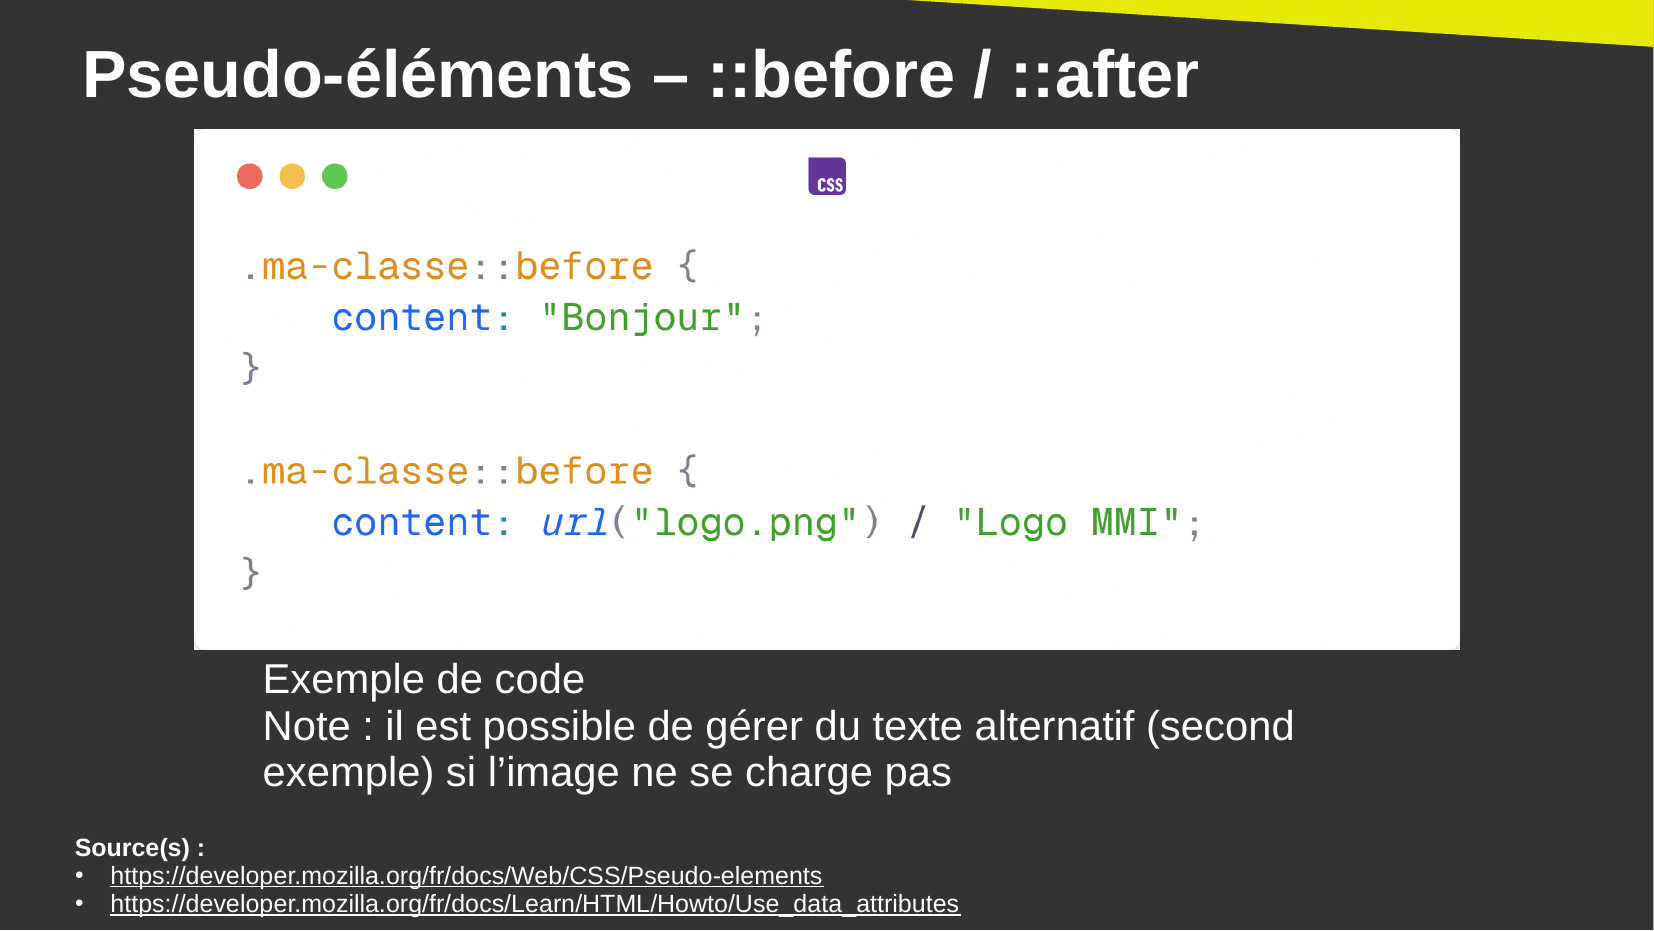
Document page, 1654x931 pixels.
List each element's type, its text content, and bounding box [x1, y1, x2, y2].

text_box Exemple de code Note : il est possible de gérer du texte alternatif (second exemple) si l’image ne se charge pas [248, 648, 1406, 804]
text_box [907, 0, 1654, 47]
title Pseudo-éléments – ::before / ::after [82, 37, 1571, 114]
picture [194, 129, 1460, 650]
text_box Source(s) : https://developer.mozilla.org/fr/docs/Web/CSS/Pseudo-elements https://developer.mozilla.org/fr/docs/Learn/HTML/Howto/Use_data_attributes [60, 826, 1583, 926]
